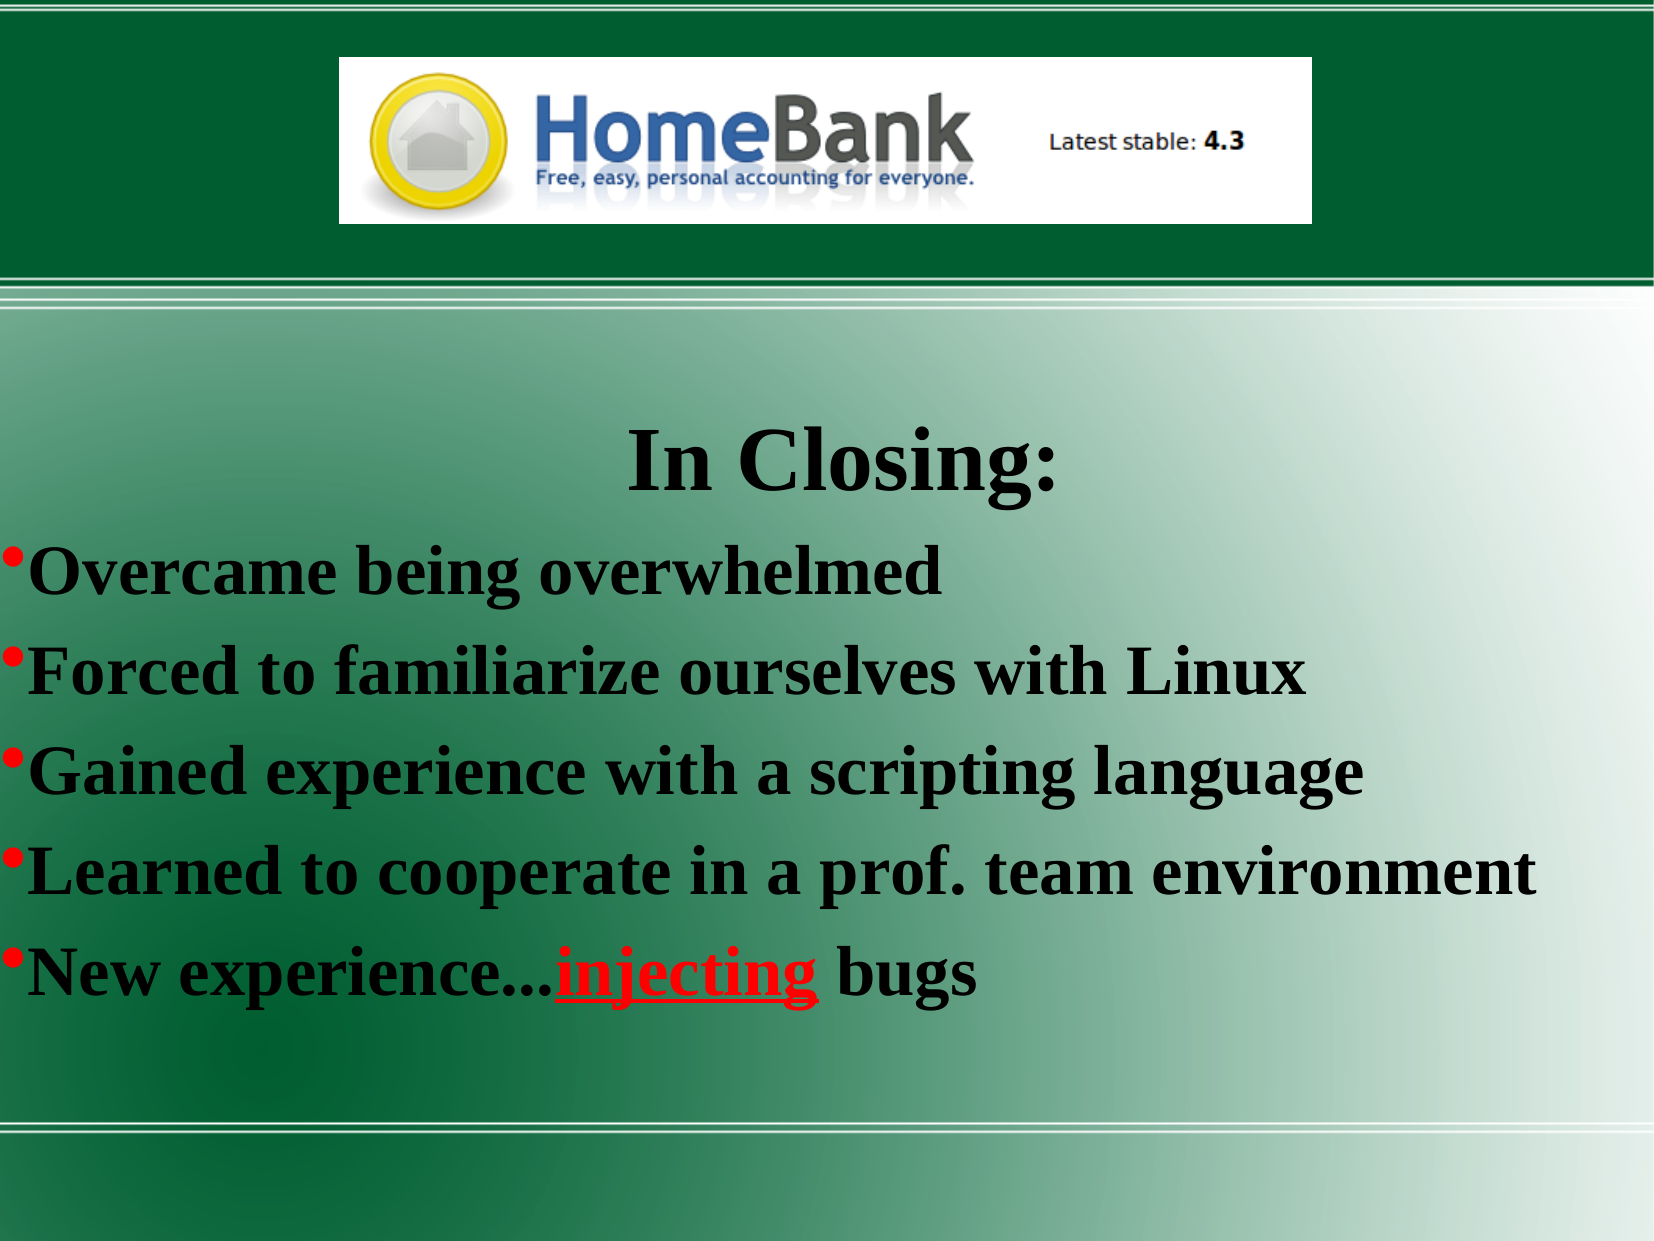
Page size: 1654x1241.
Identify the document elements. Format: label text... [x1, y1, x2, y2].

picture [0, 1114, 1654, 1241]
picture [0, 0, 1654, 412]
text_box In Closing: Overcame being overwhelmed Forced to familiarize ourselves with Linux Gained experience with a scripting language Learned to cooperate in a prof. team environment New experience...injecting bugs [0, 412, 1654, 1114]
